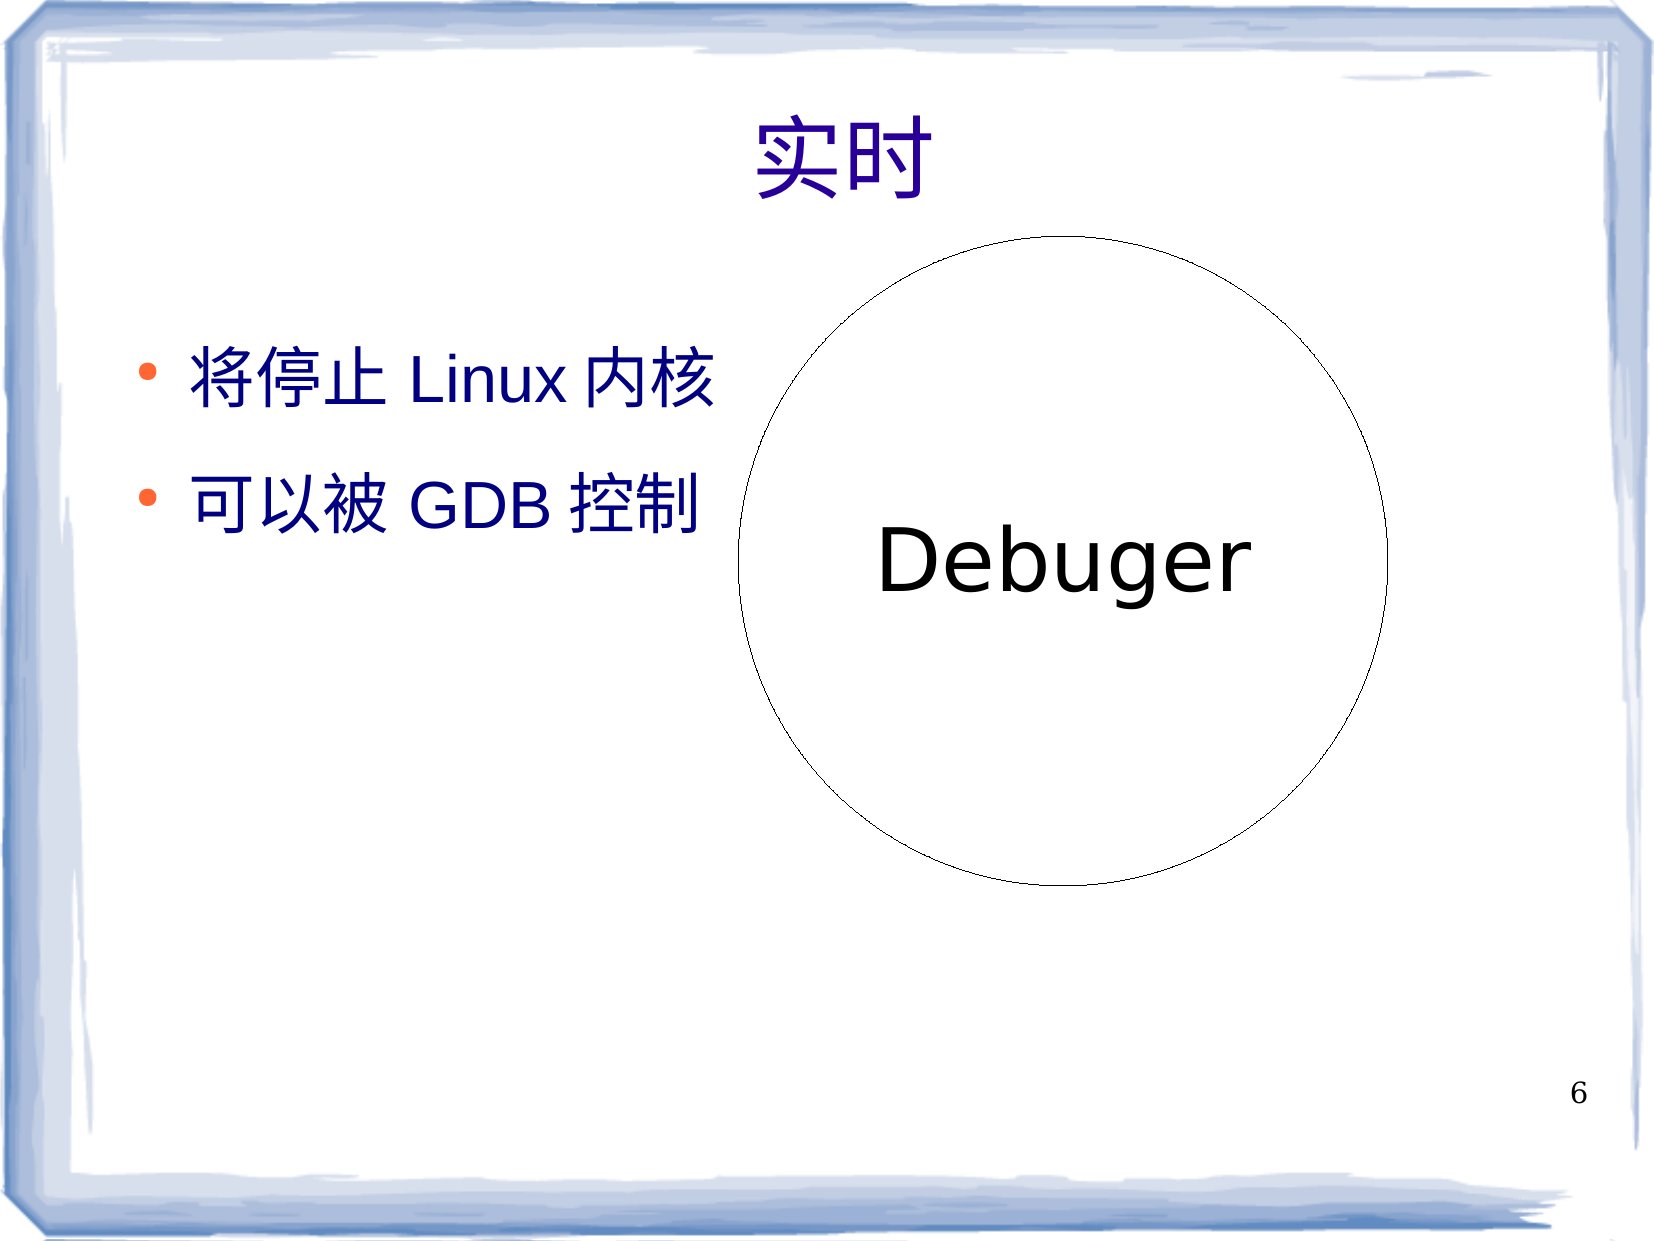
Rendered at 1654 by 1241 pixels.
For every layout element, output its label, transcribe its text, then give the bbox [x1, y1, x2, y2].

picture [0, 0, 1654, 1241]
title 实时 [82, 49, 1571, 257]
list 将停止Linux内核 可以被GDB控制 [118, 324, 827, 1045]
text_box Debuger [738, 236, 1388, 886]
